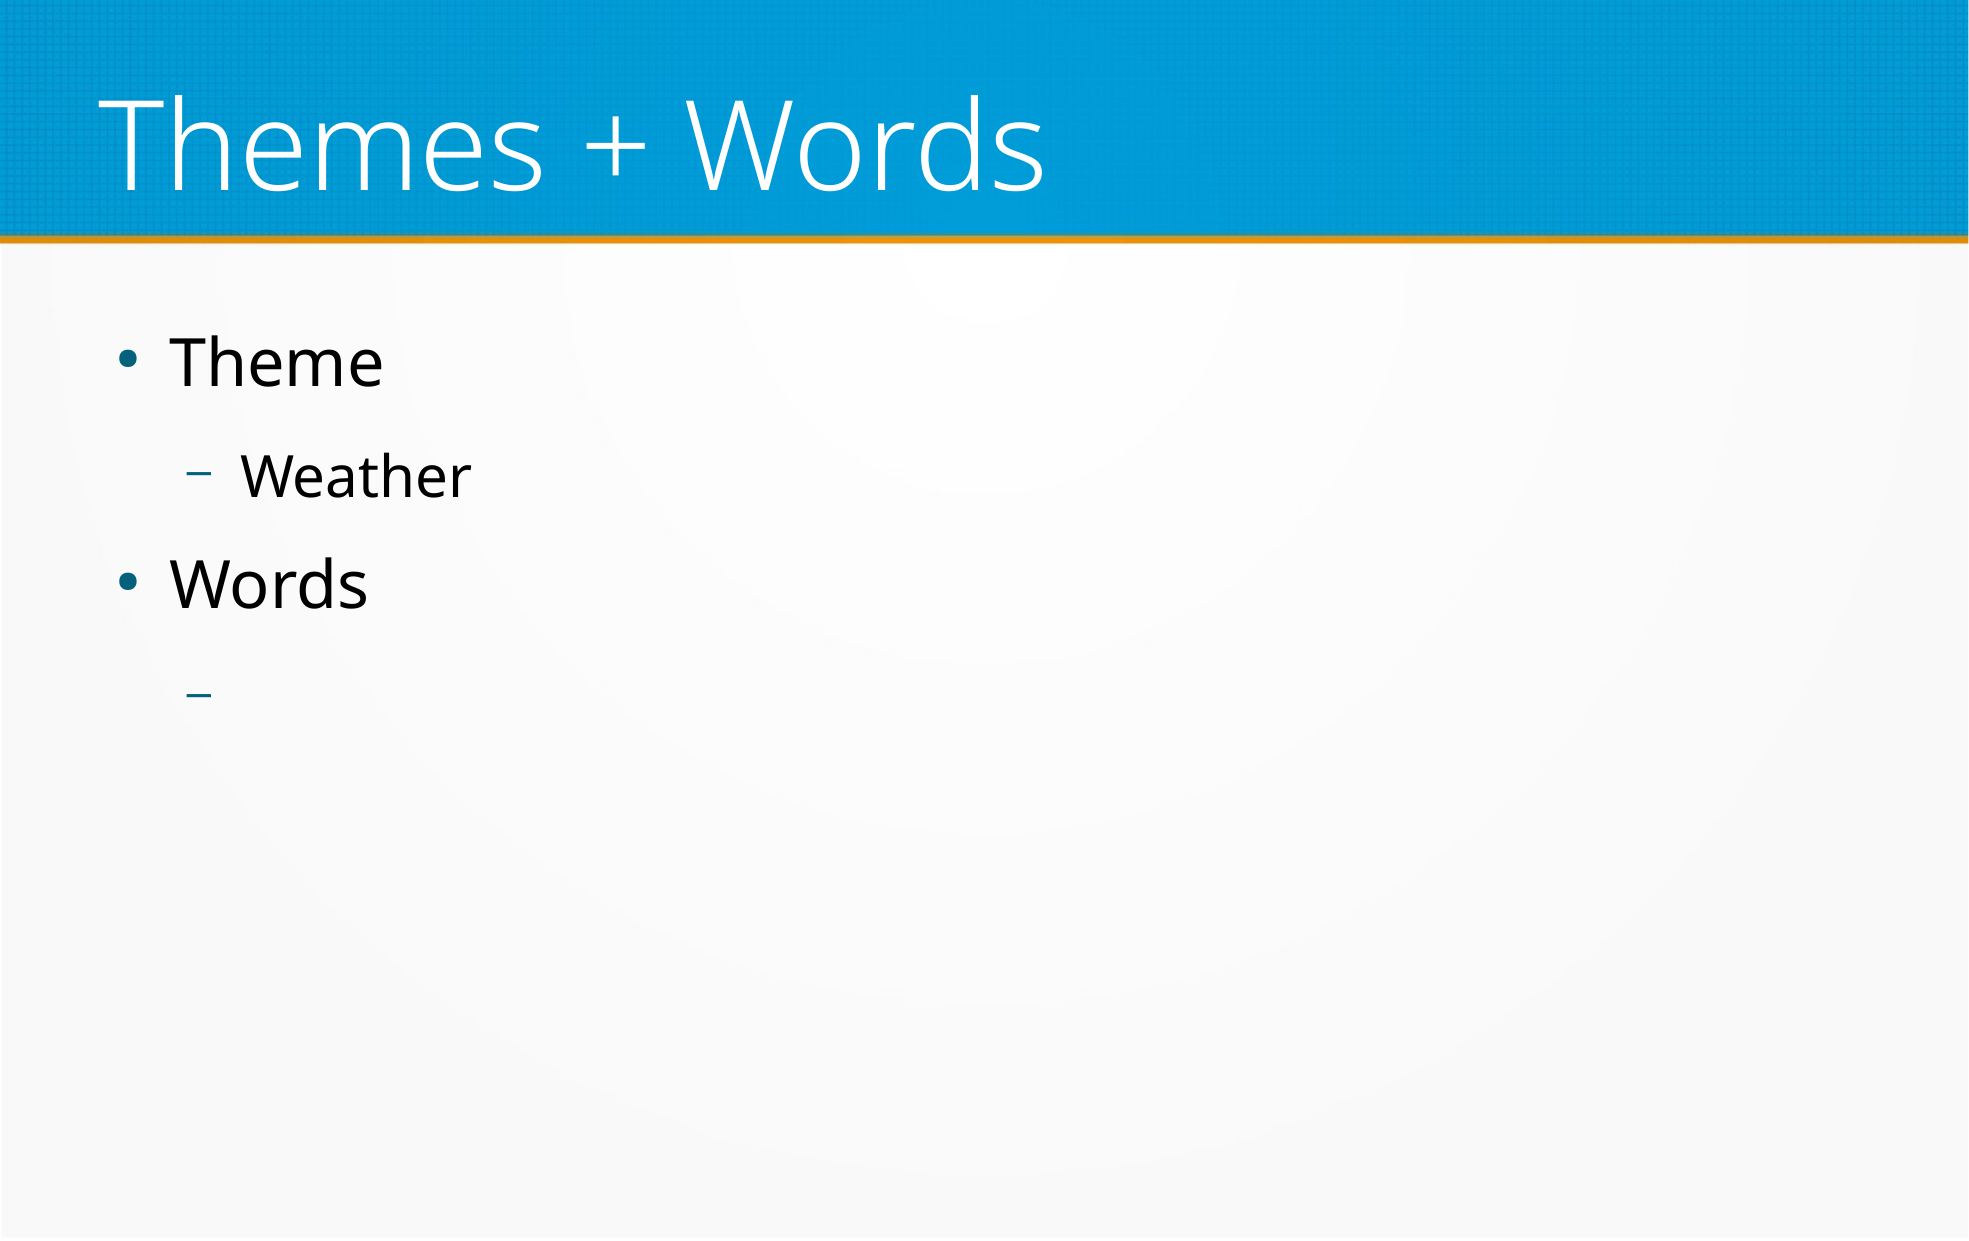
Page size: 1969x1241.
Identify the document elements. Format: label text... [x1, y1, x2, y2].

picture [0, 233, 1969, 1241]
title Themes + Words [98, 19, 1870, 227]
list Theme Weather Words [98, 315, 1861, 1081]
